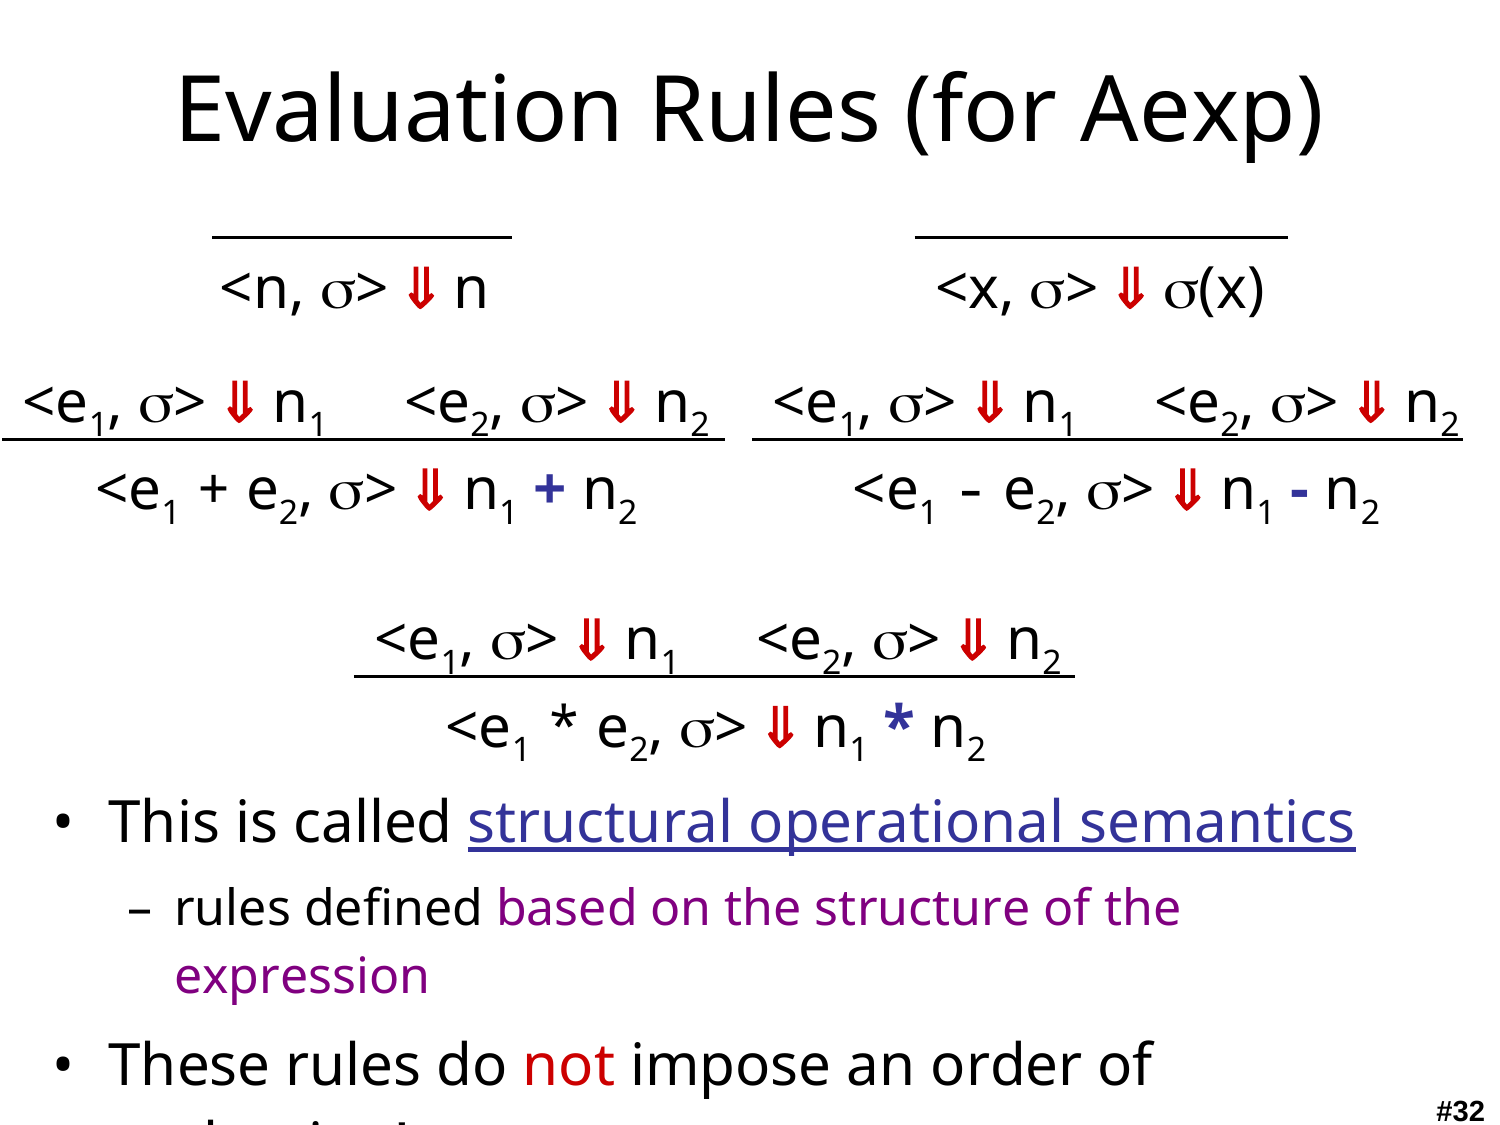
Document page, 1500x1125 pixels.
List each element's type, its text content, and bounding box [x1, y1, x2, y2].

text_box <e1, >  n1 <e2, >  n2 [359, 589, 1077, 692]
text_box <n, >  n [205, 238, 505, 333]
text_box <x, >  (x) [920, 239, 1280, 333]
text_box <e1 - e2, >  n1 - n2 [838, 455, 1396, 542]
text_box <e1, >  n1 <e2, >  n2 [757, 352, 1475, 455]
list This is called structural operational semantics rules defined based on the structure of the expression These rules do not impose an order of evaluation! [37, 772, 1463, 1101]
text_box <e1 * e2, >  n1 * n2 [431, 692, 1002, 772]
text_box <e1 + e2, >  n1 + n2 [80, 455, 653, 542]
text_box <e1, >  n1 <e2, >  n2 [7, 352, 725, 455]
title Evaluation Rules (for Aexp) [75, 12, 1426, 201]
